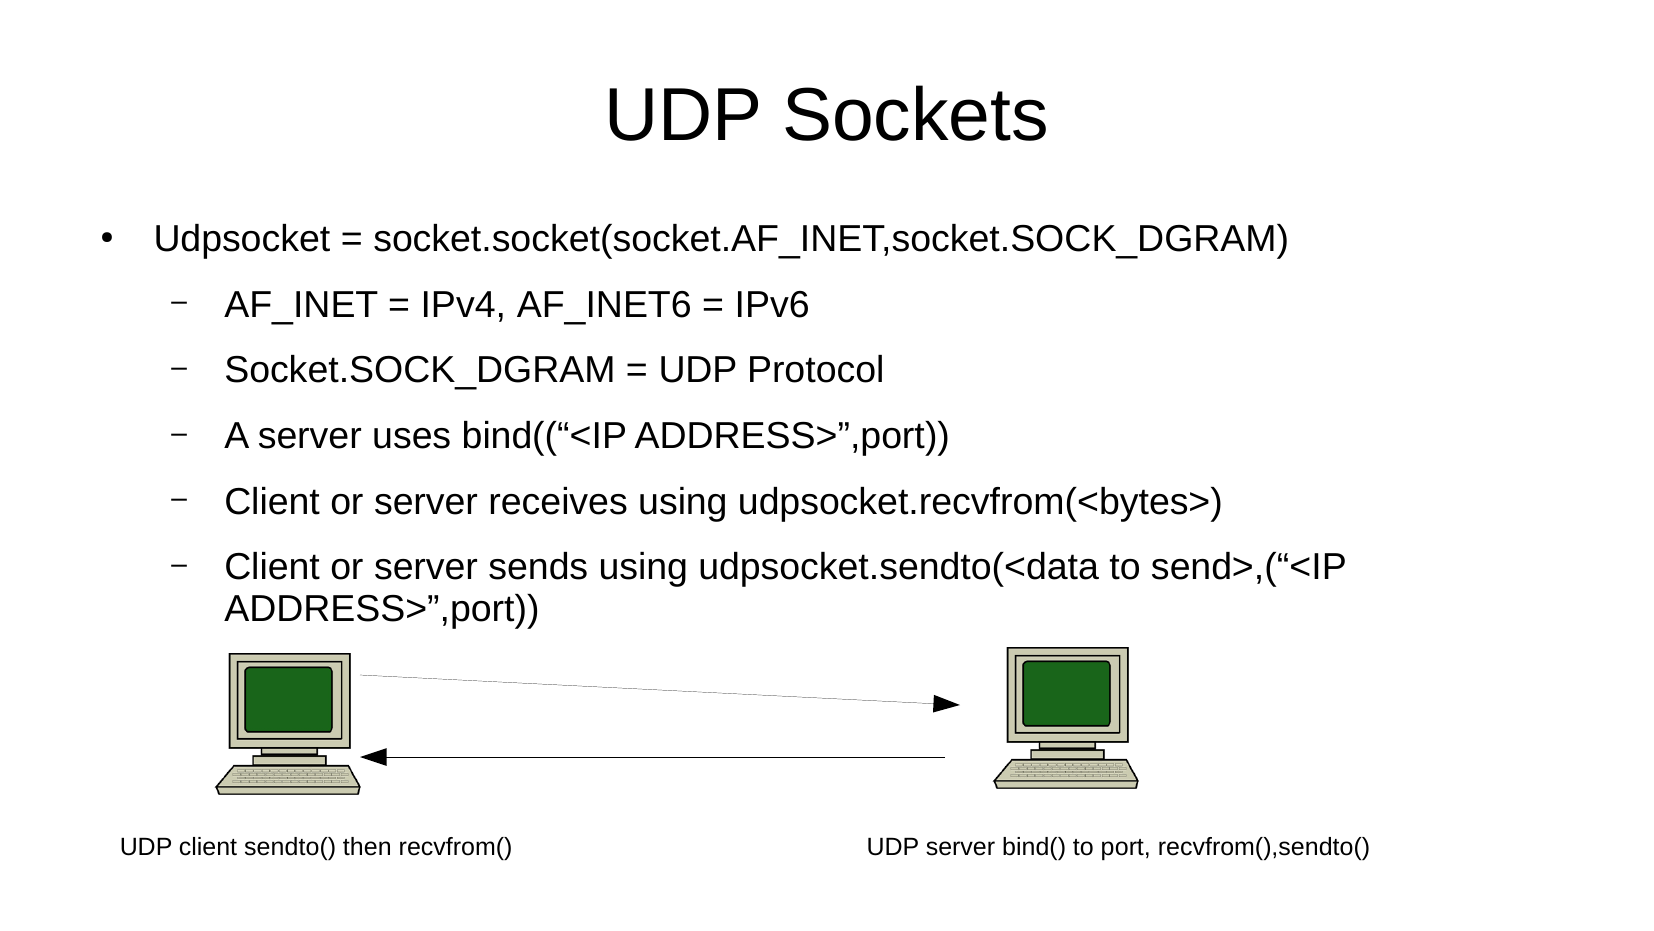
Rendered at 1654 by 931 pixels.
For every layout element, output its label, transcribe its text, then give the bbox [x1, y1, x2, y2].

picture [992, 647, 1139, 790]
title UDP Sockets [82, 37, 1571, 193]
text_box UDP server bind() to port, recvfrom(),sendto() [851, 825, 1387, 868]
text_box UDP client sendto() then recvfrom() [105, 825, 529, 868]
picture [214, 653, 361, 796]
list Udpsocket = socket.socket(socket.AF_INET,socket.SOCK_DGRAM) AF_INET = IPv4, AF_INET6 = IPv6 Socket.SOCK_DGRAM = UDP Protocol A server uses bind((“<IP ADDRESS>”,port)) Client or server receives using udpsocket.recvfrom(<bytes>) Client or server sends using udpsocket.sendto(<data to send>,(“<IP ADDRESS>”,port)) [82, 217, 1571, 758]
